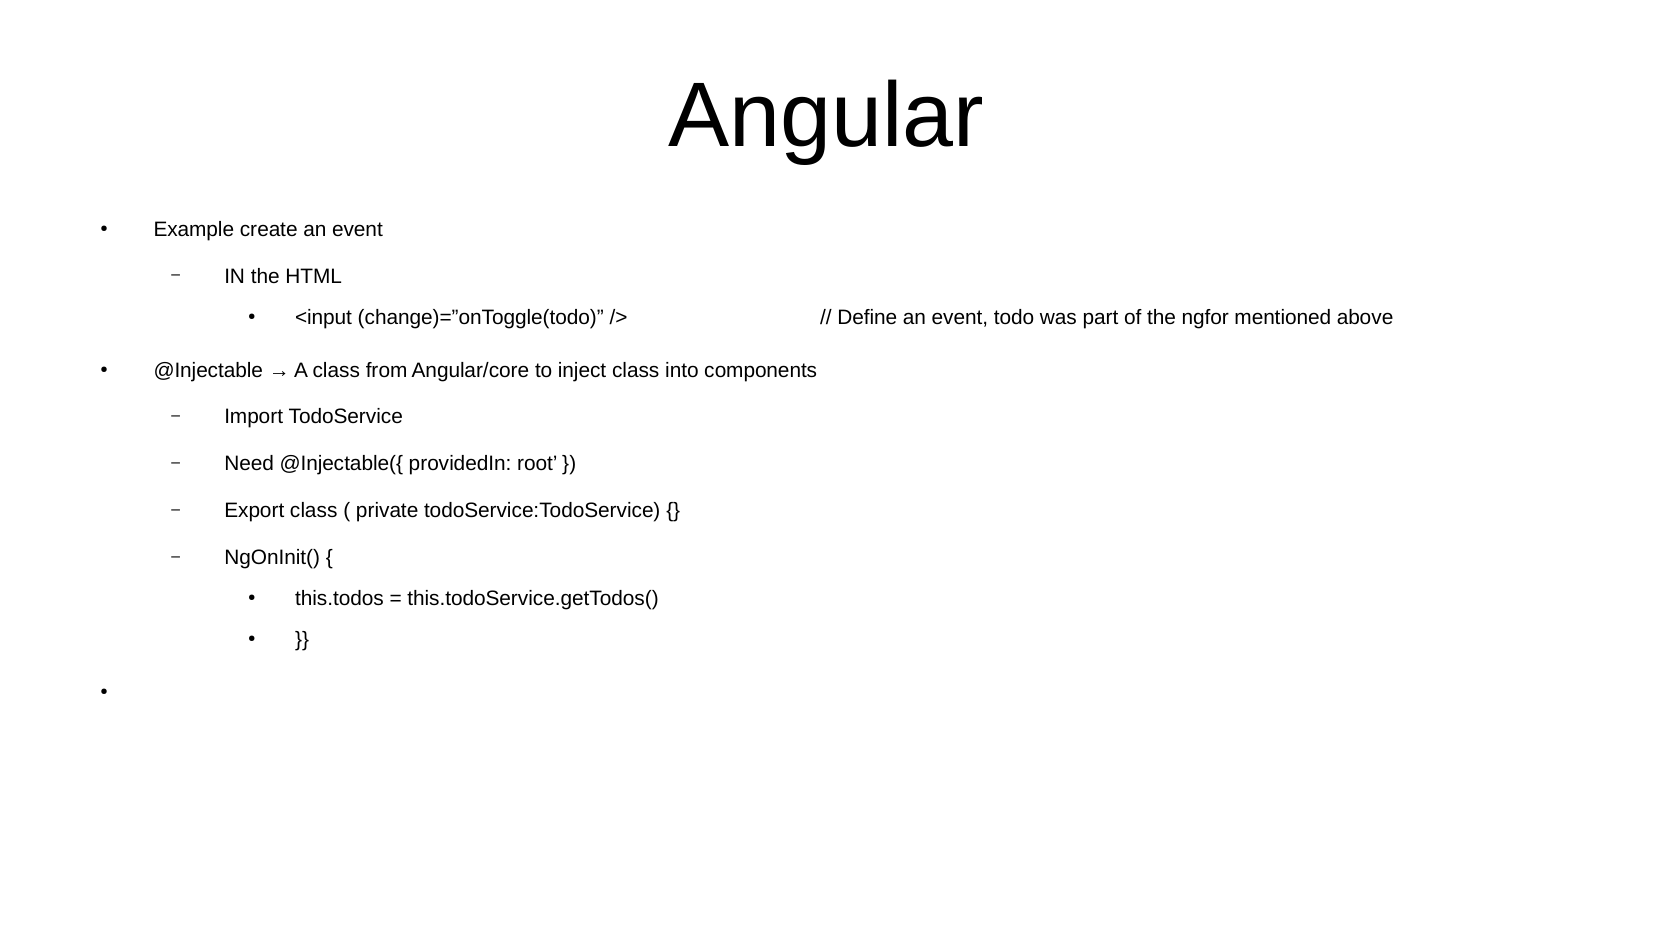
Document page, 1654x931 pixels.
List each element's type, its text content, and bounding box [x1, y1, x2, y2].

list Example create an event IN the HTML <input (change)=”onToggle(todo)” /> // Define an event, todo was part of the ngfor mentioned above @Injectable → A class from Angular/core to inject class into components Import TodoService Need @Injectable({ providedIn: root’ }) Export class ( private todoService:TodoService) {} NgOnInit() { this.todos = this.todoService.getTodos() }} [82, 217, 1571, 916]
title Angular [82, 37, 1571, 193]
